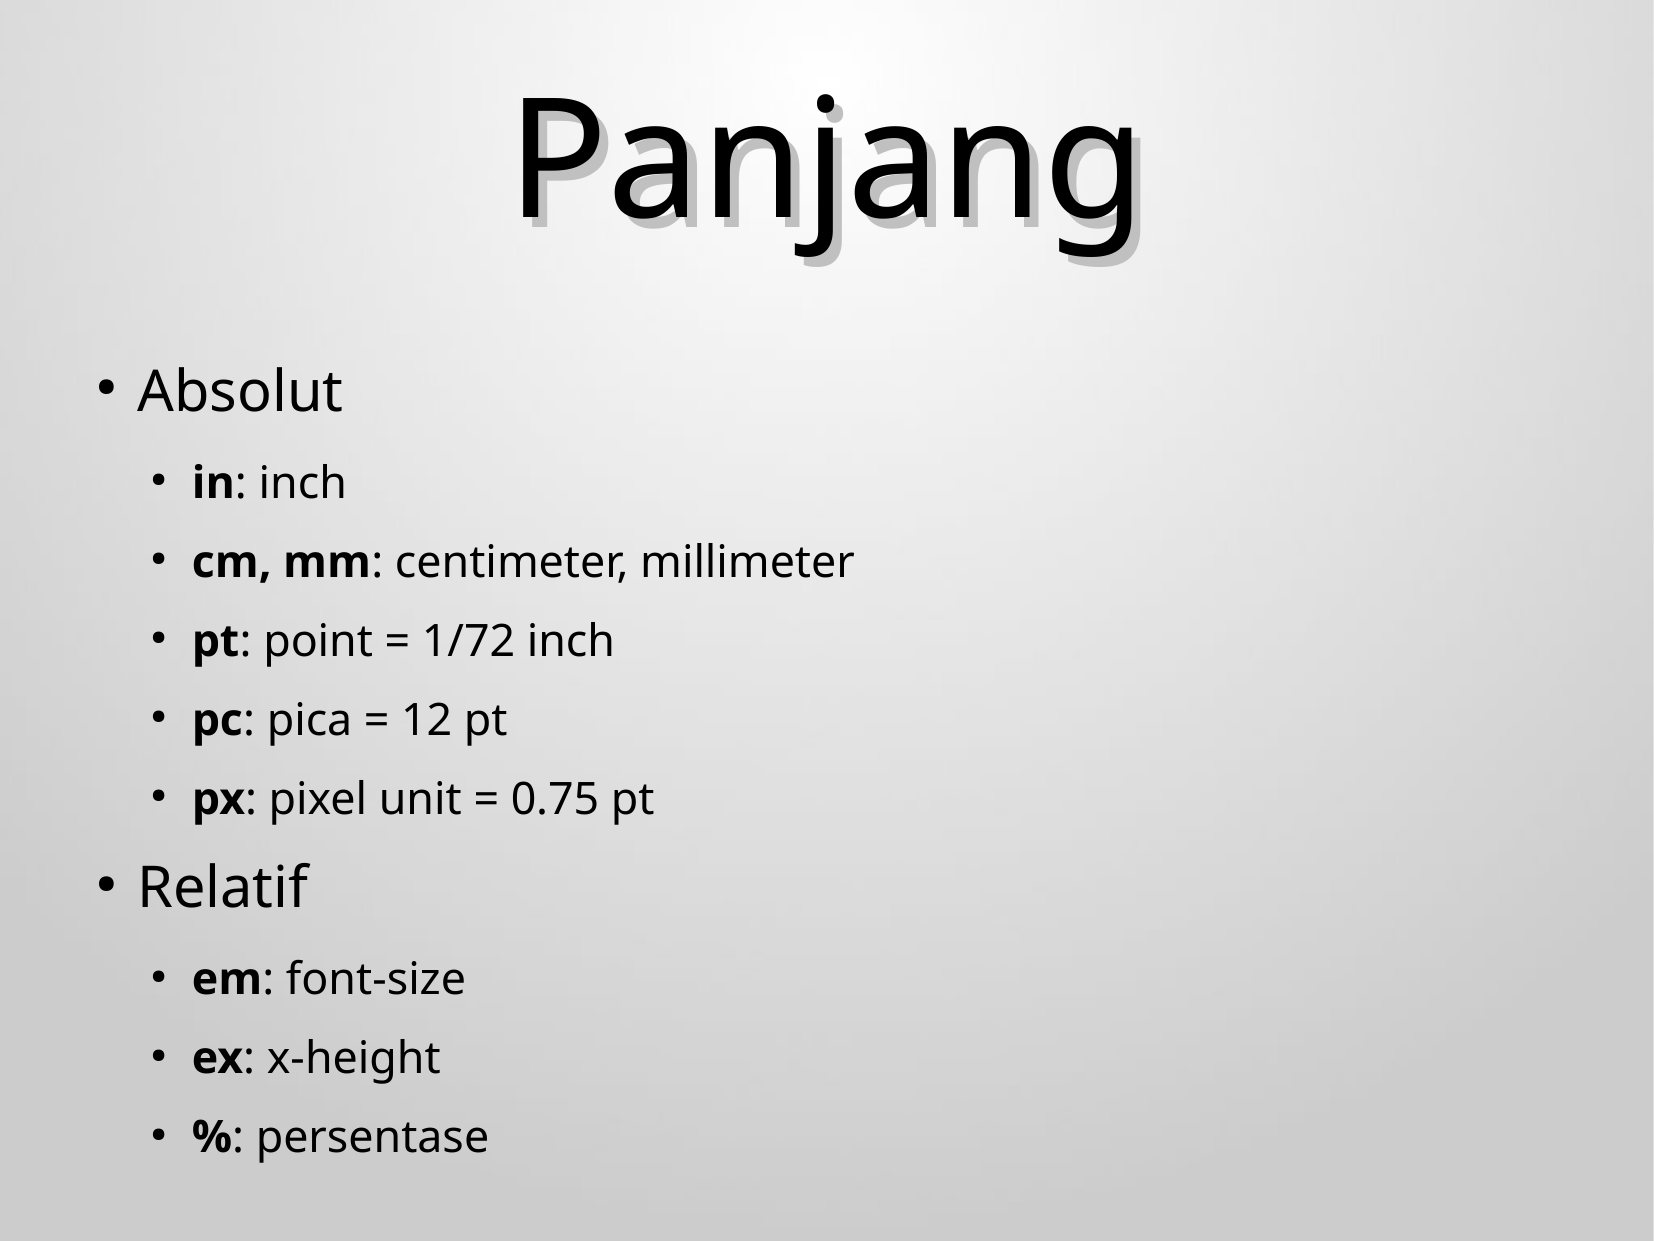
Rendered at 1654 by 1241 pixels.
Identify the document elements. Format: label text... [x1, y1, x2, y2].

picture [0, 0, 1654, 1241]
list Absolut in: inch cm, mm: centimeter, millimeter pt: point = 1/72 inch pc: pica = 12 pt px: pixel unit = 0.75 pt Relatif em: font-size ex: x-height %: persentase [82, 349, 1571, 1168]
title Panjang [82, 49, 1571, 257]
